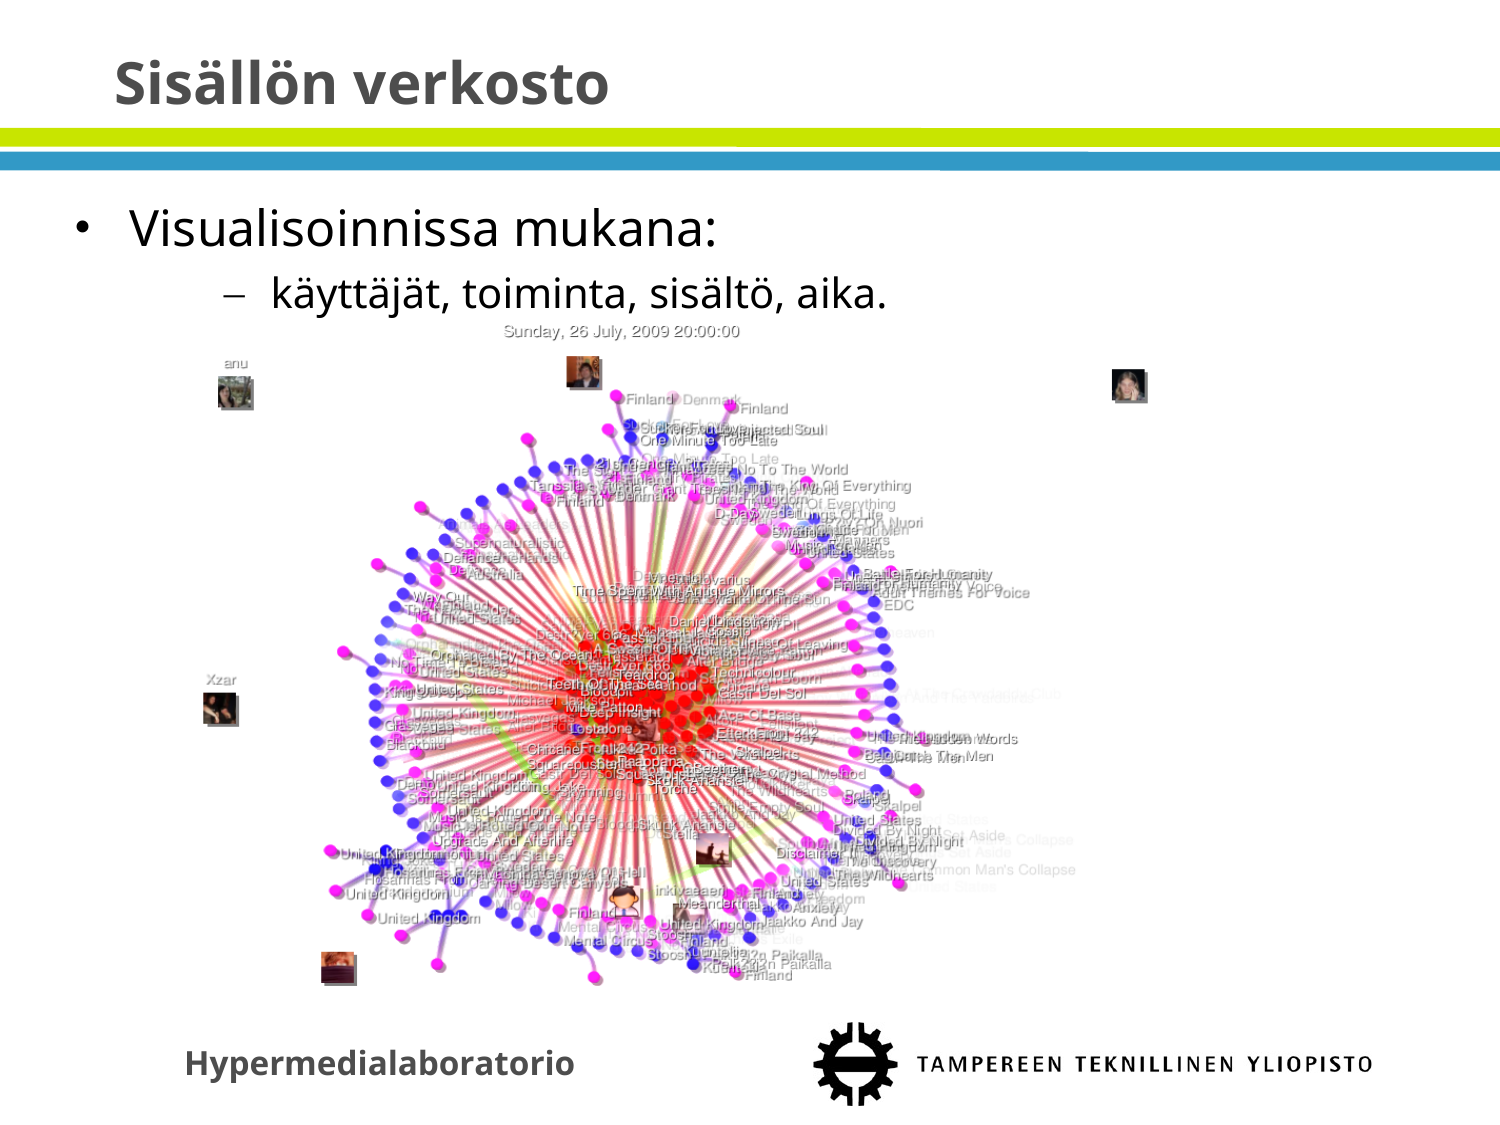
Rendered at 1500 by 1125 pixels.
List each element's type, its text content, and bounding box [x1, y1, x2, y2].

list Visualisoinnissa mukana: käyttäjät, toiminta, sisältö, aika. [59, 189, 1359, 945]
picture [177, 324, 1152, 996]
title Sisällön verkosto [100, 3, 1100, 159]
picture [813, 1022, 1377, 1106]
